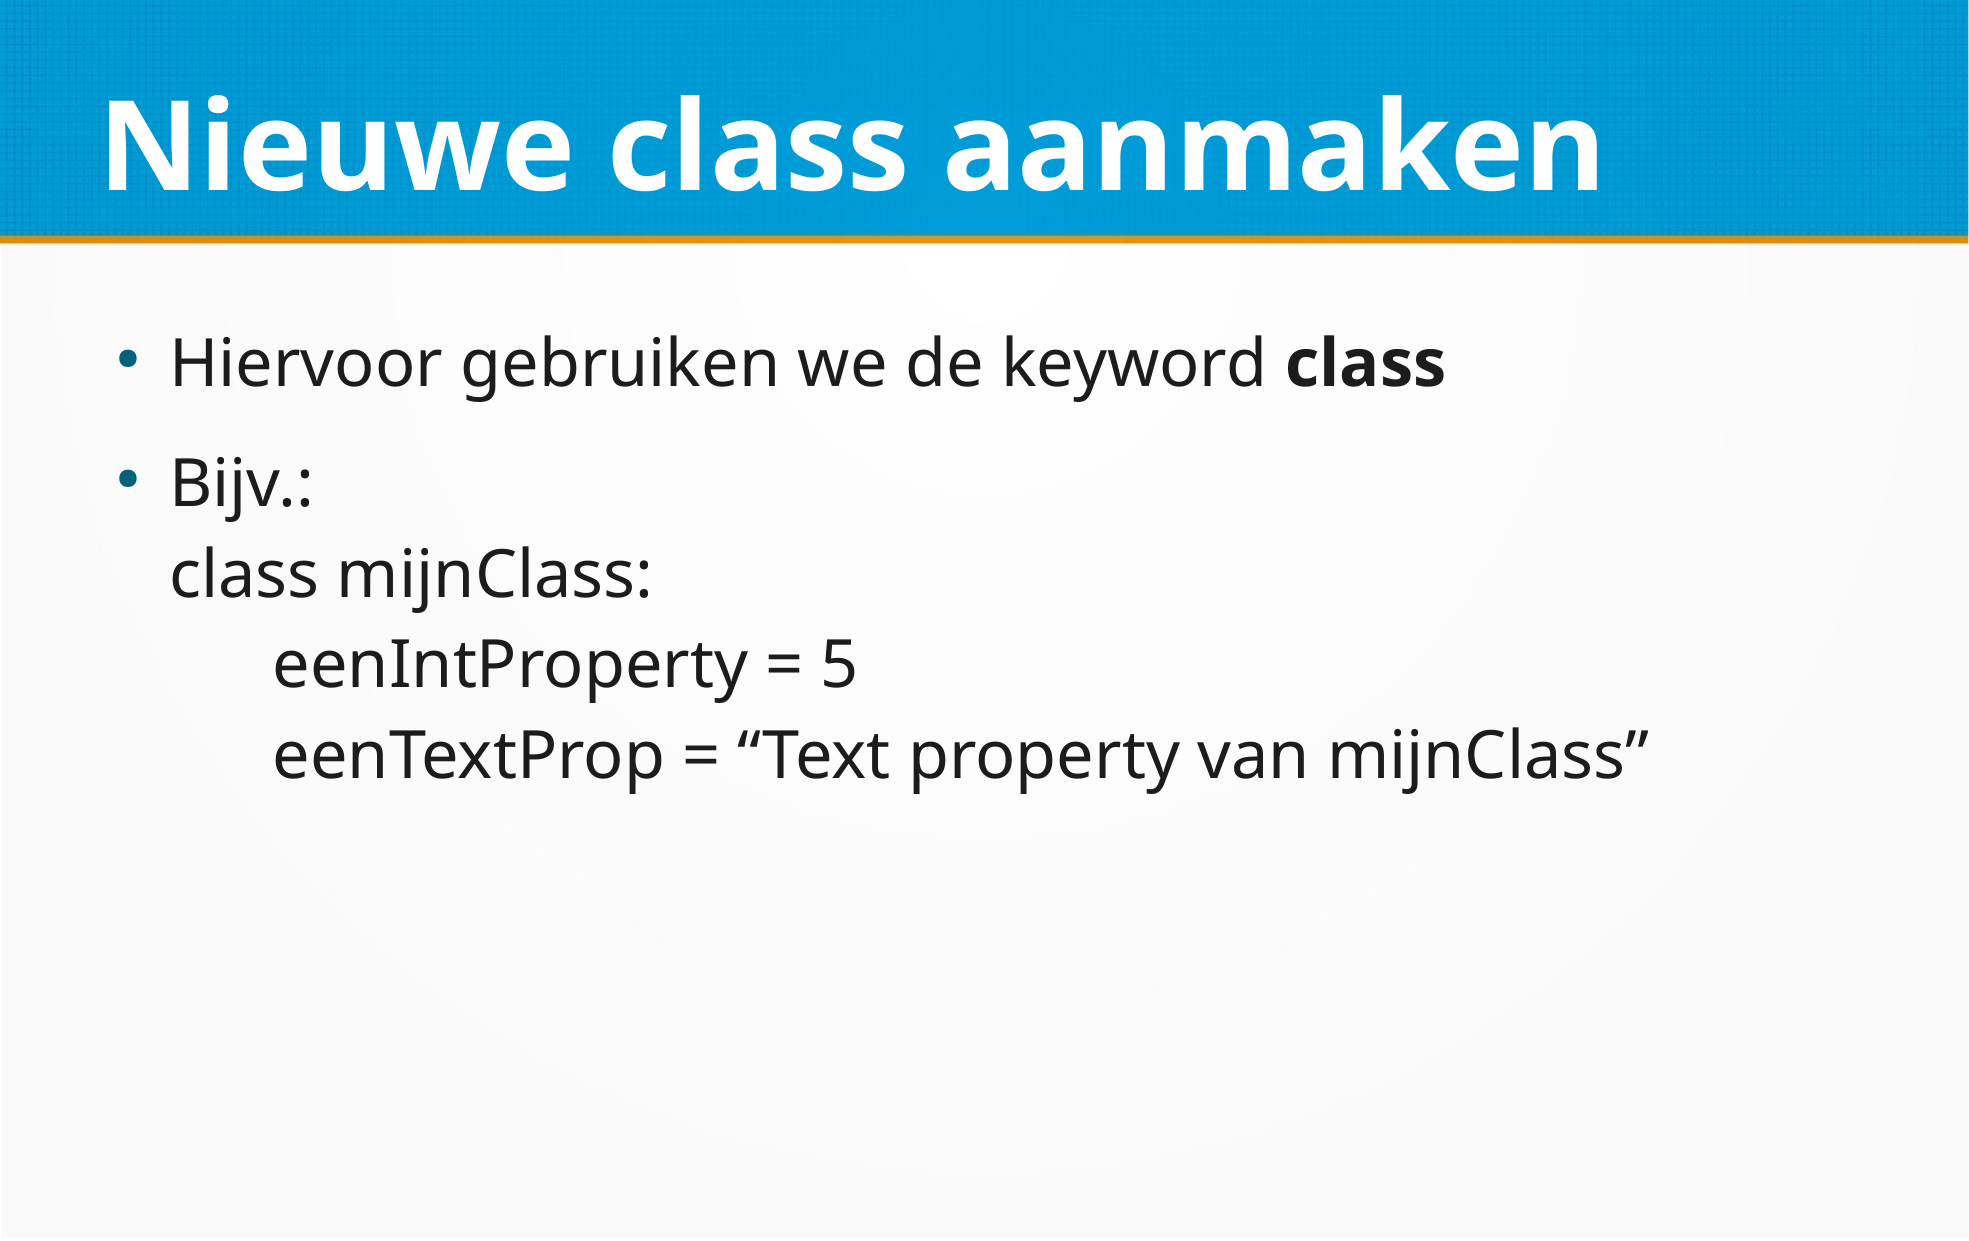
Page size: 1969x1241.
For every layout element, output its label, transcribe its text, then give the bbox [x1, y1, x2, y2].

title Nieuwe class aanmaken [98, 19, 1870, 227]
picture [0, 233, 1969, 1241]
list Hiervoor gebruiken we de keyword class Bijv.: class mijnClass: eenIntProperty = 5 eenTextProp = “Text property van mijnClass” [98, 315, 1861, 1081]
